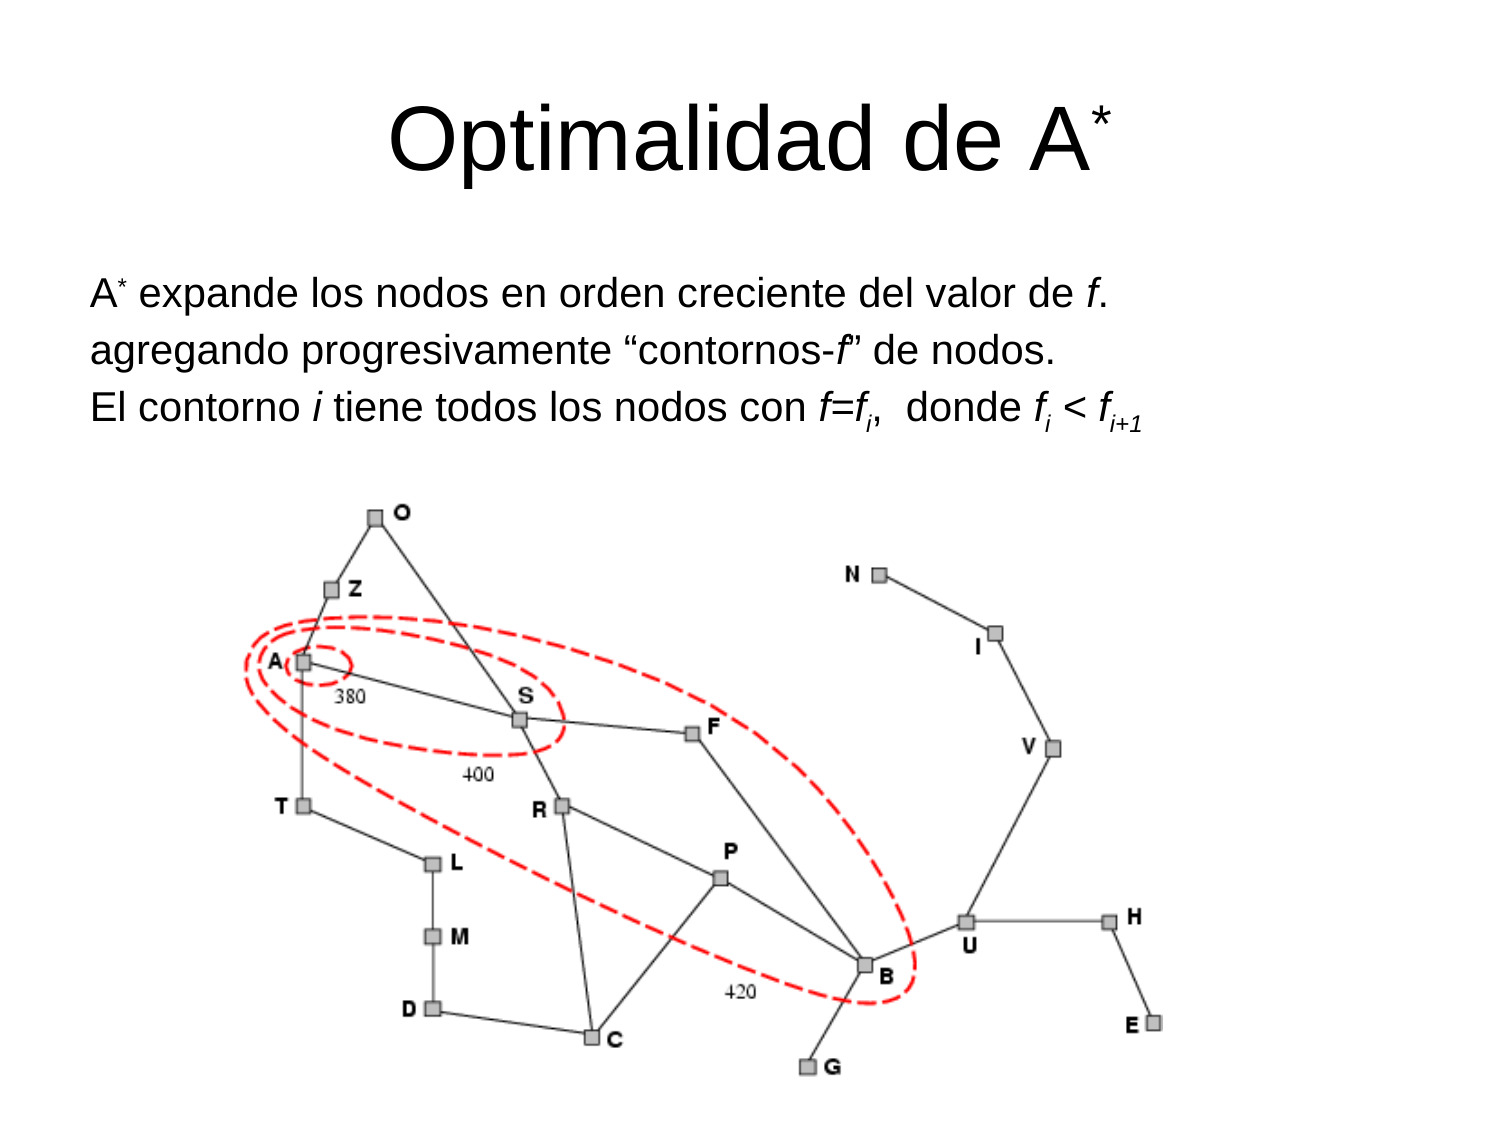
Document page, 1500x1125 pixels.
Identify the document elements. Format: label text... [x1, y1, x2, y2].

picture [237, 499, 1163, 1086]
list A* expande los nodos en orden creciente del valor de f. agregando progresivamente “contornos-f” de nodos. El contorno i tiene todos los nodos con f=fi, donde fi < fi+1 [75, 262, 1426, 1006]
title Optimalidad de A* [75, 45, 1426, 233]
